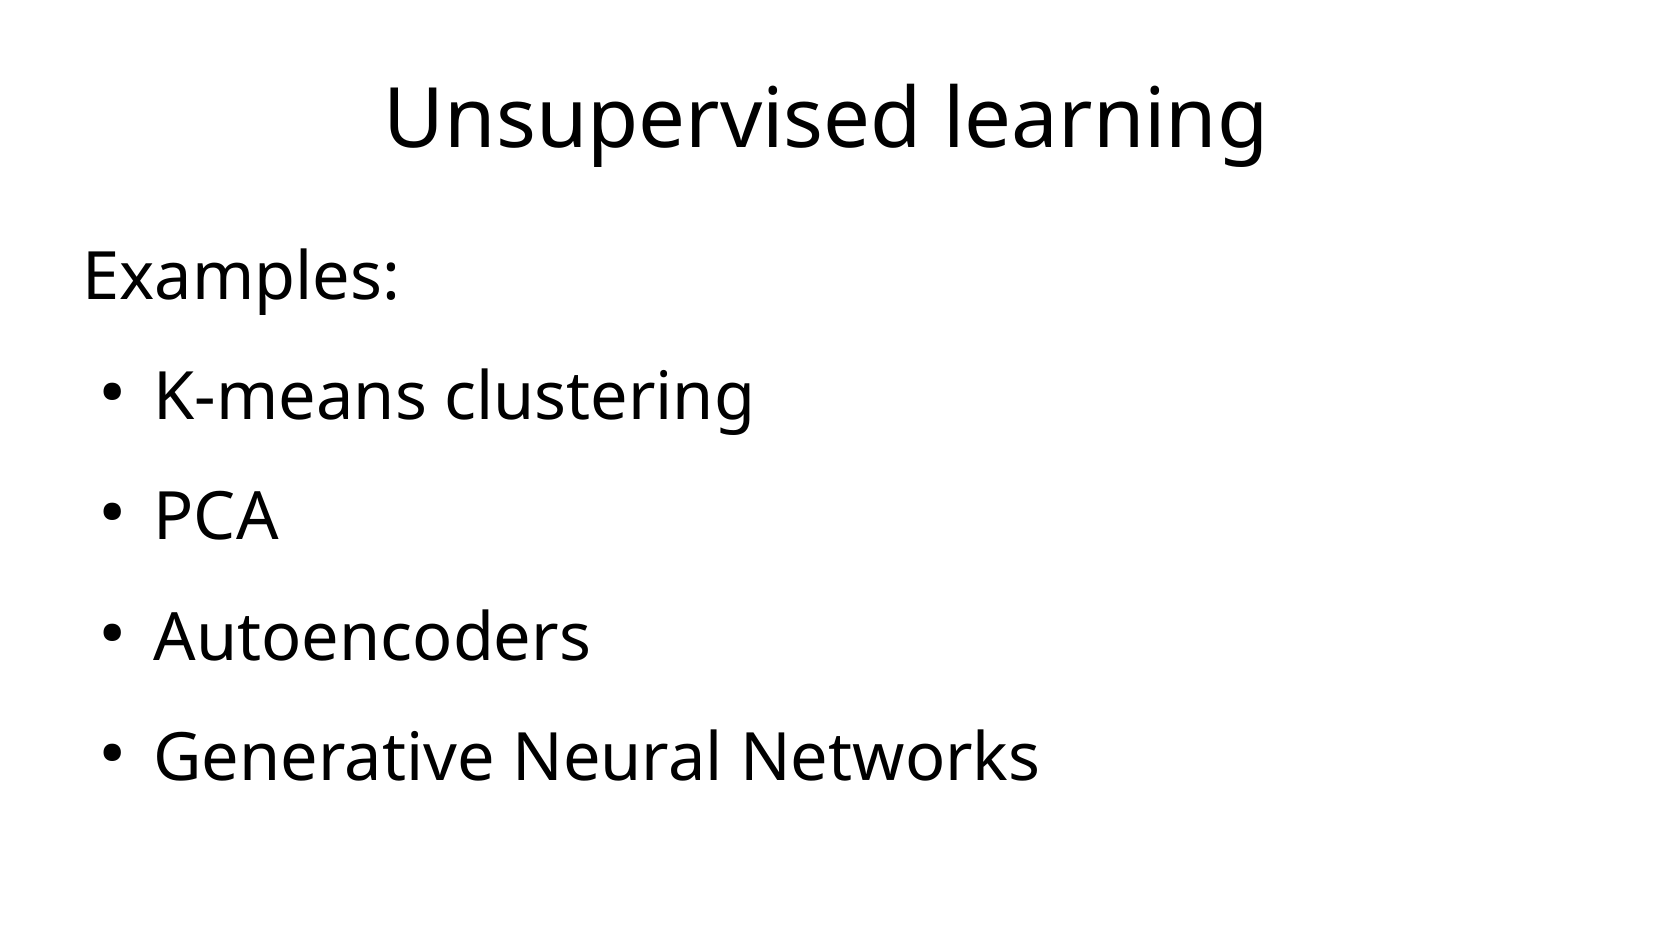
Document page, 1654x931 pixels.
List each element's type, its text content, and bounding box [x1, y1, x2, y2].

title Unsupervised learning [82, 37, 1571, 193]
list Examples: K-means clustering PCA Autoencoders Generative Neural Networks [82, 217, 1571, 811]
